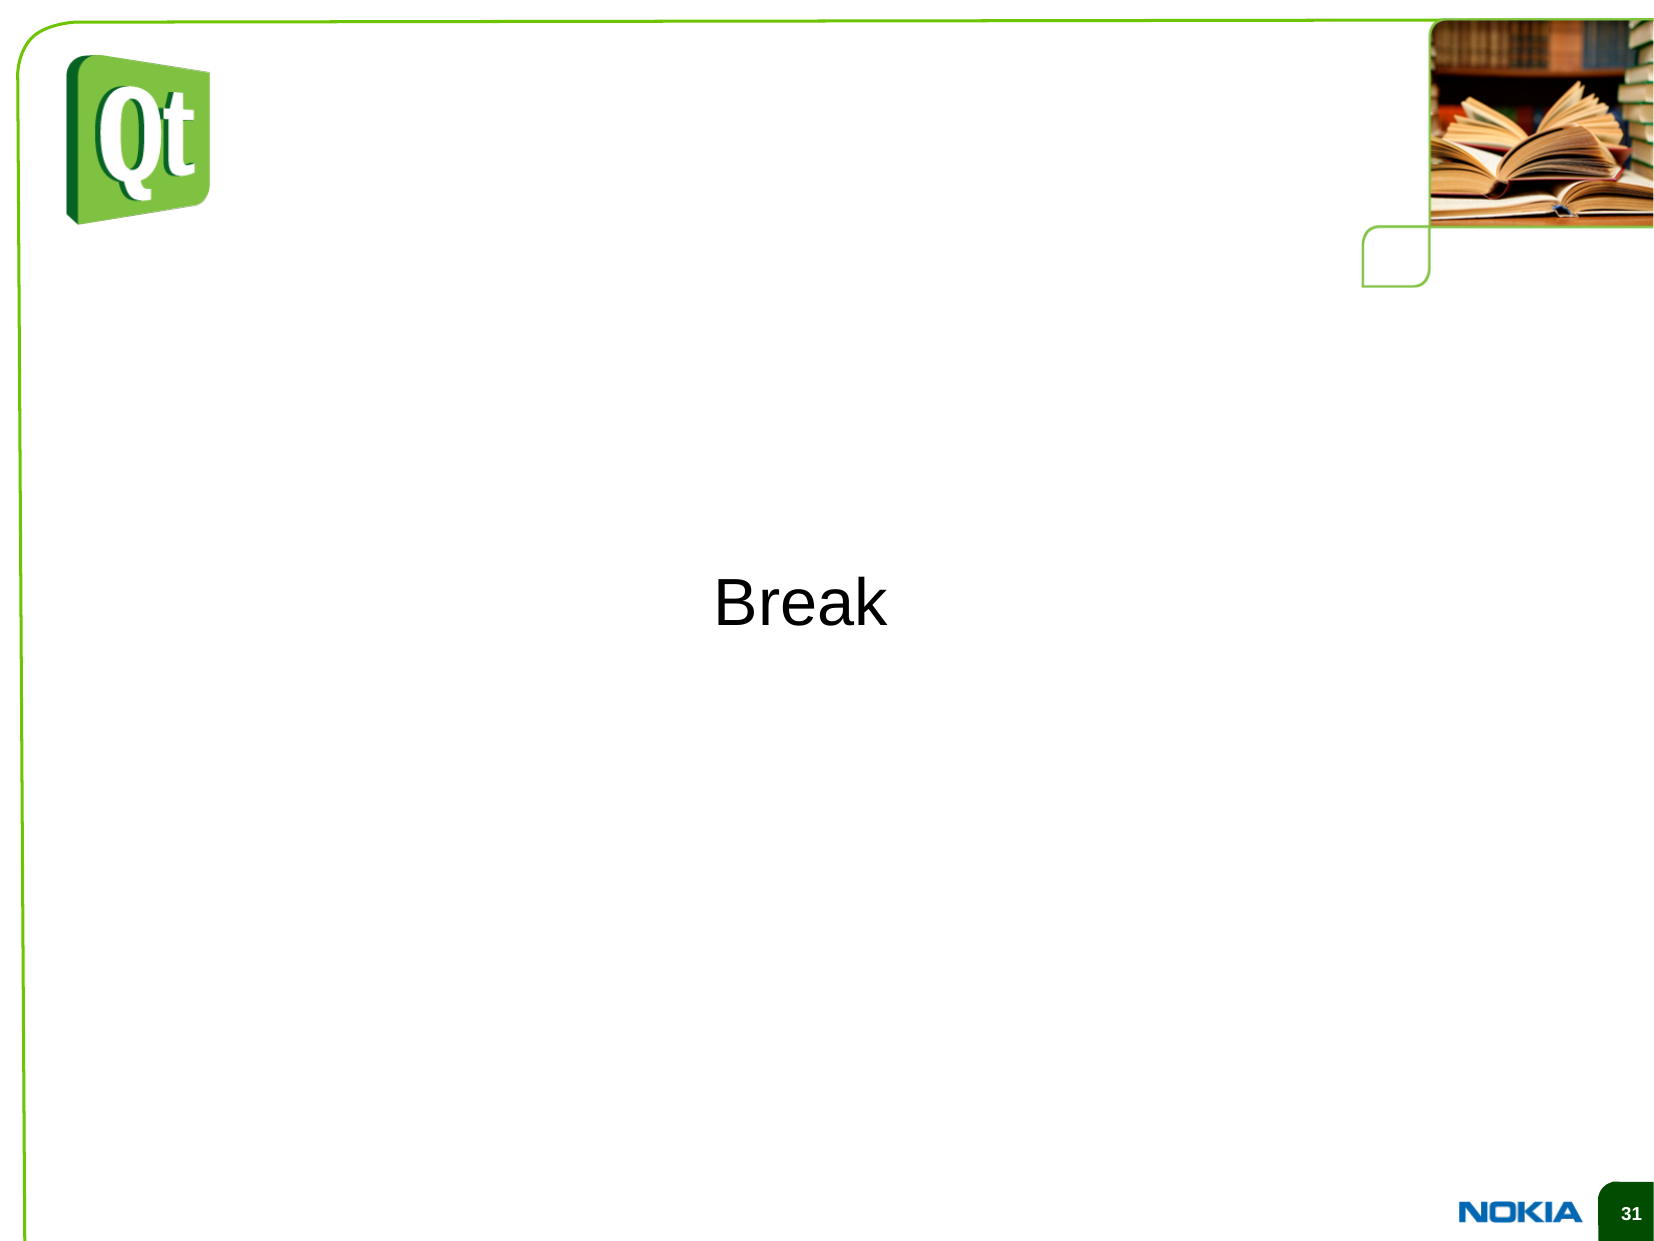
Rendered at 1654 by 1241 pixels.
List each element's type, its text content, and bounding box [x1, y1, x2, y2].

picture [66, 55, 210, 225]
picture [1338, 7, 1654, 308]
picture [1459, 1201, 1583, 1223]
subtitle Break [263, 49, 1339, 1155]
